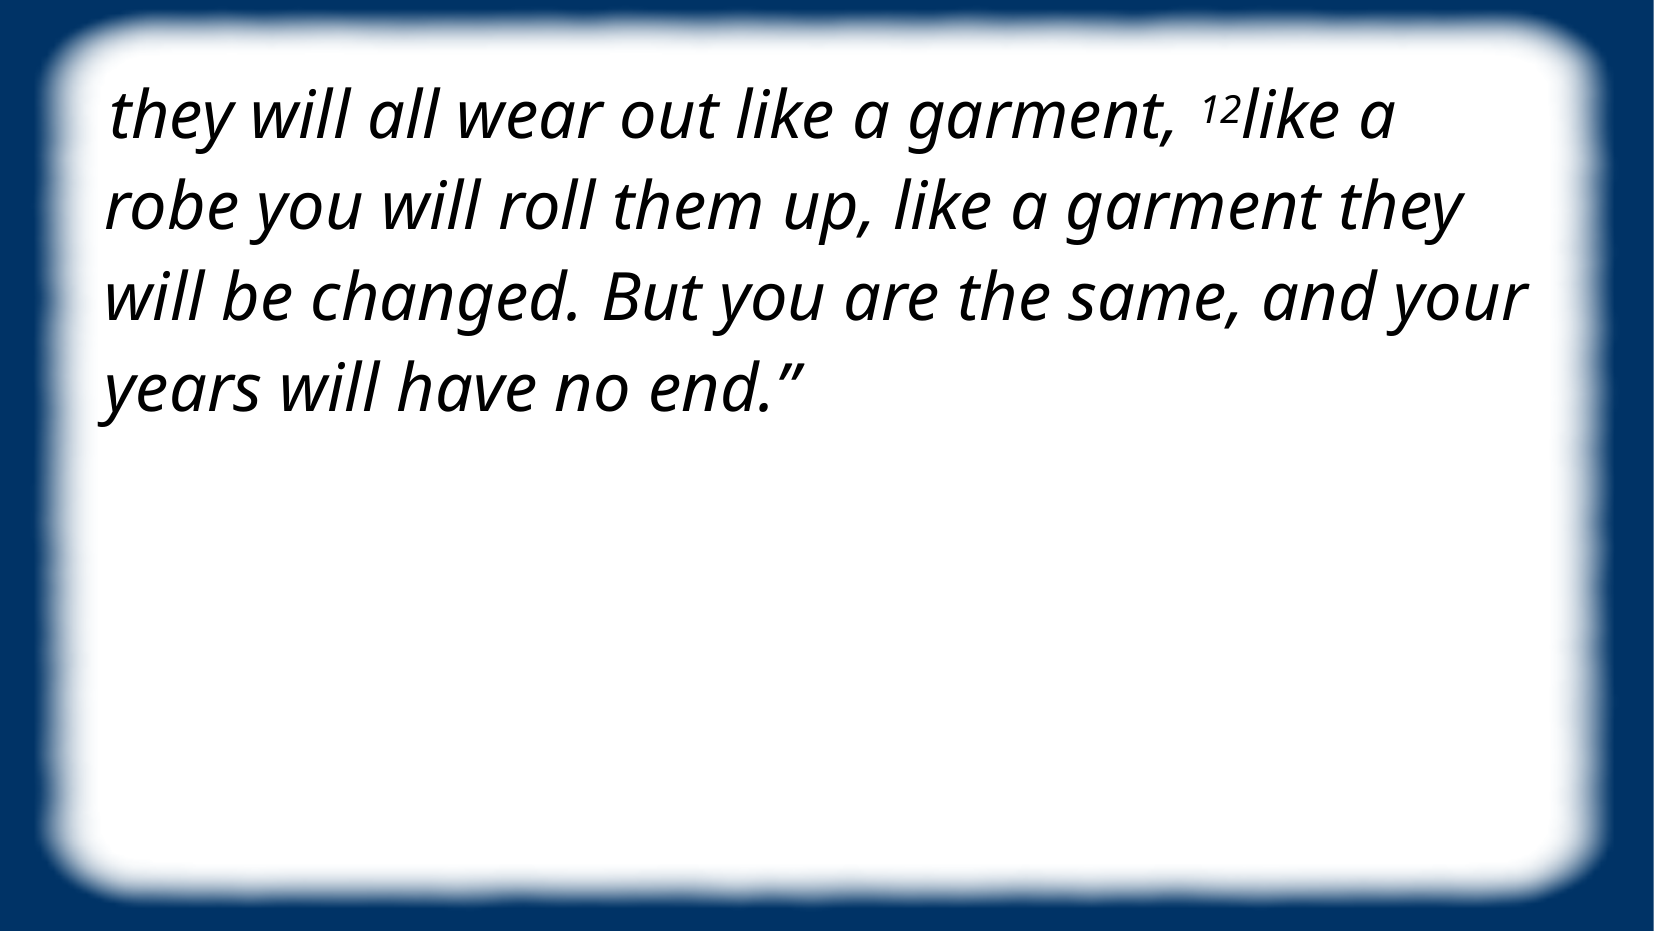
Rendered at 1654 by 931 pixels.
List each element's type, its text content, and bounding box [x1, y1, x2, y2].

picture [0, 0, 1654, 931]
text_box they will all wear out like a garment, 12like a robe you will roll them up, like a garment they will be changed. But you are the same, and your years will have no end.” [90, 60, 1561, 451]
